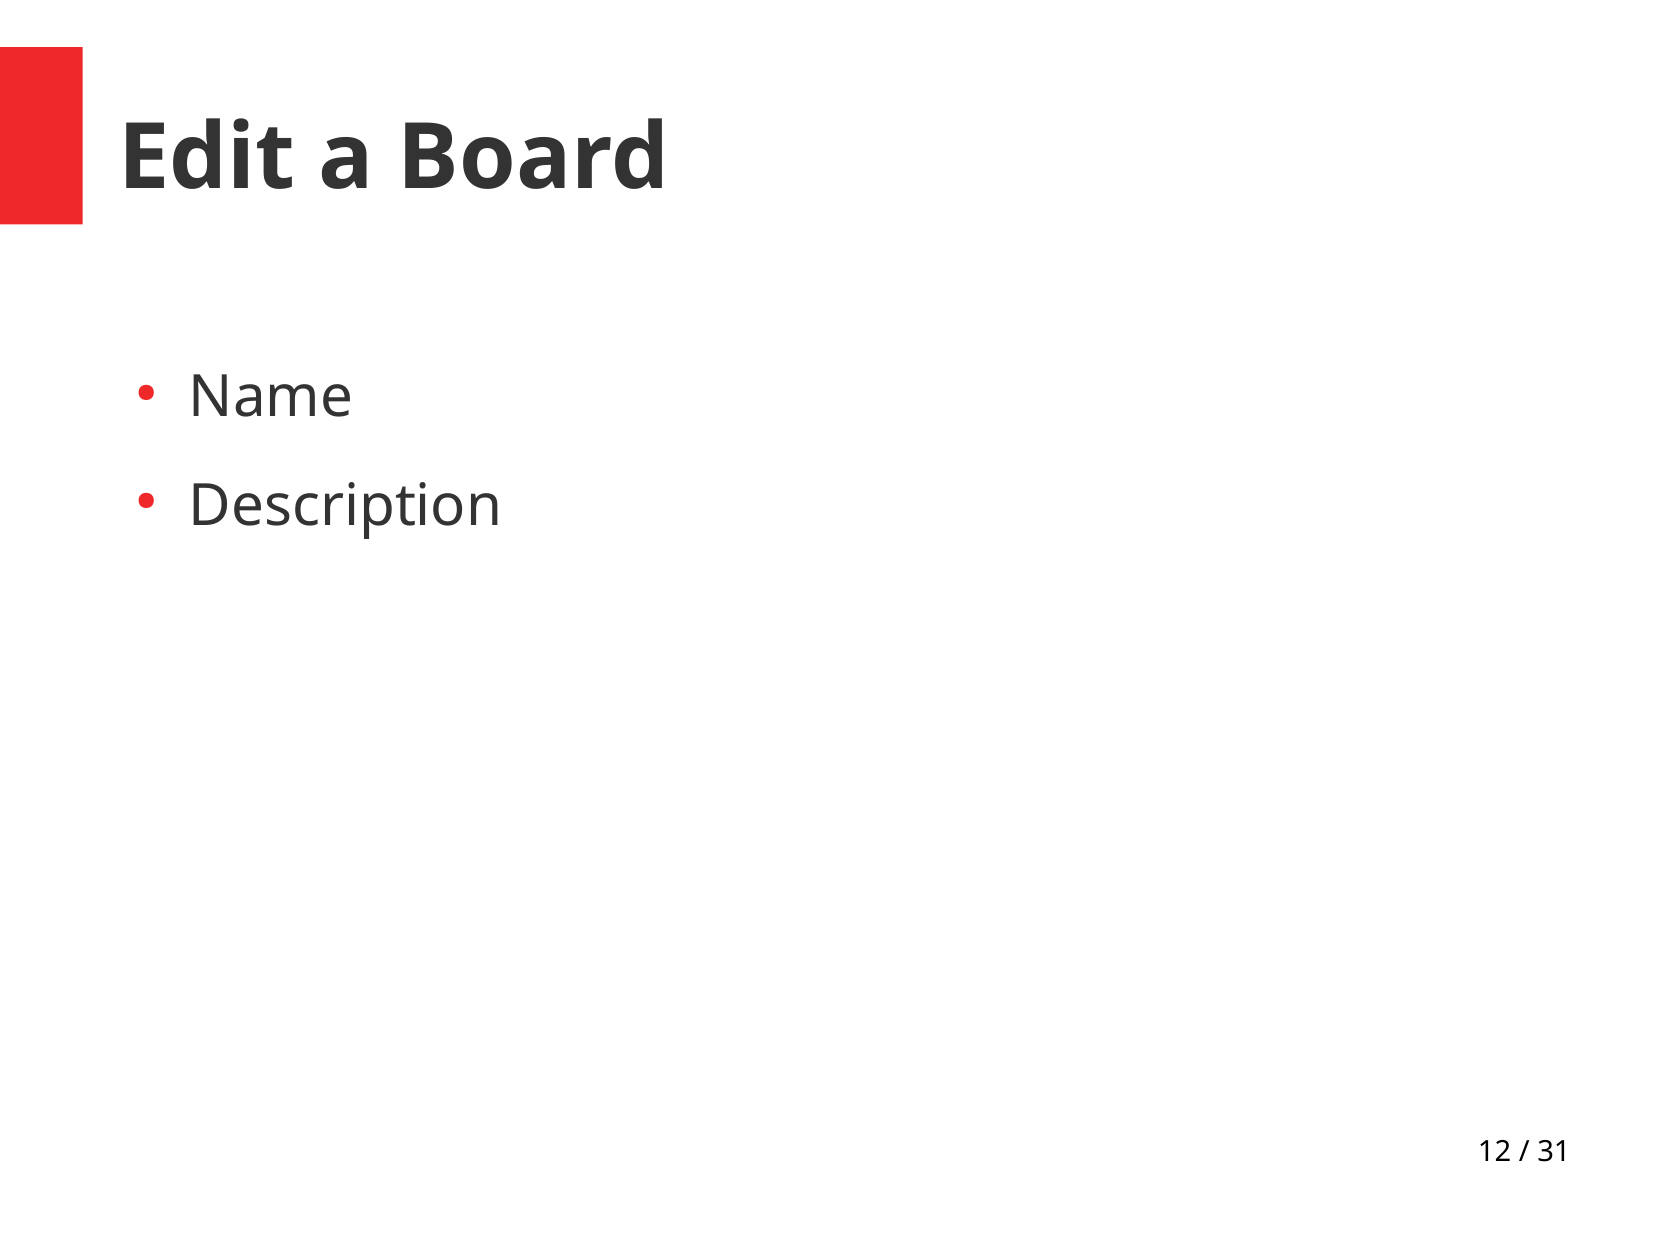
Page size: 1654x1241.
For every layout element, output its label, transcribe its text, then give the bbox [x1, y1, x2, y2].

list Name Description [118, 354, 1536, 1074]
title Edit a Board [118, 49, 1571, 257]
